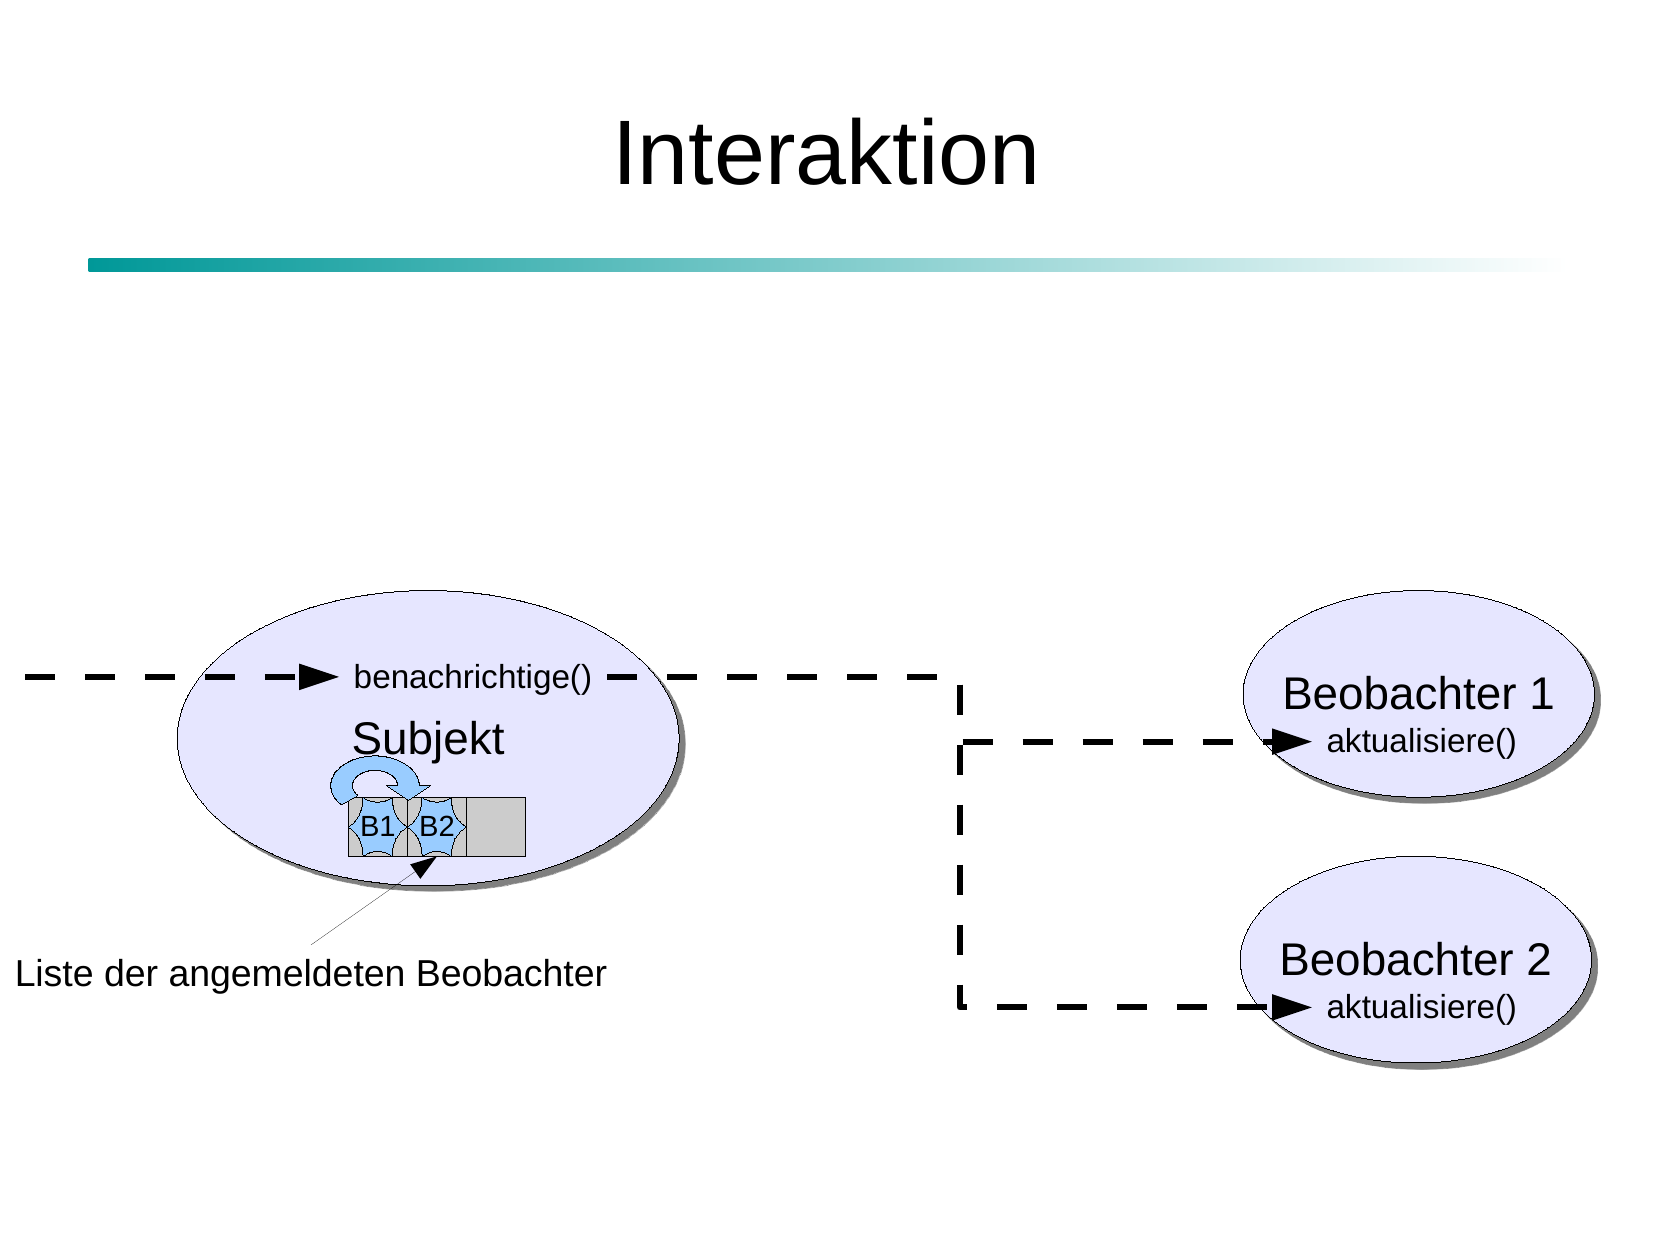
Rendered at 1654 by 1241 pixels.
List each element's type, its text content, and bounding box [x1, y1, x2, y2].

text_box B1 [348, 797, 407, 857]
text_box B2 [407, 797, 467, 857]
text_box benachrichtige() [339, 650, 608, 703]
text_box Beobachter 1 [1243, 590, 1595, 798]
text_box [348, 828, 363, 857]
text_box Subjekt [177, 590, 680, 886]
text_box [364, 852, 391, 857]
text_box [393, 828, 422, 857]
text_box Subjekt [353, 771, 402, 797]
text_box aktualisiere() [1311, 715, 1533, 768]
text_box Liste der angemeldeten Beobachter [0, 944, 623, 1002]
text_box [424, 797, 450, 802]
text_box Beobachter 2 [1240, 856, 1592, 1063]
title Interaktion [82, 49, 1571, 257]
text_box [423, 852, 450, 857]
text_box [330, 755, 431, 826]
text_box aktualisiere() [1311, 981, 1533, 1034]
text_box [452, 797, 526, 857]
text_box [365, 797, 391, 802]
